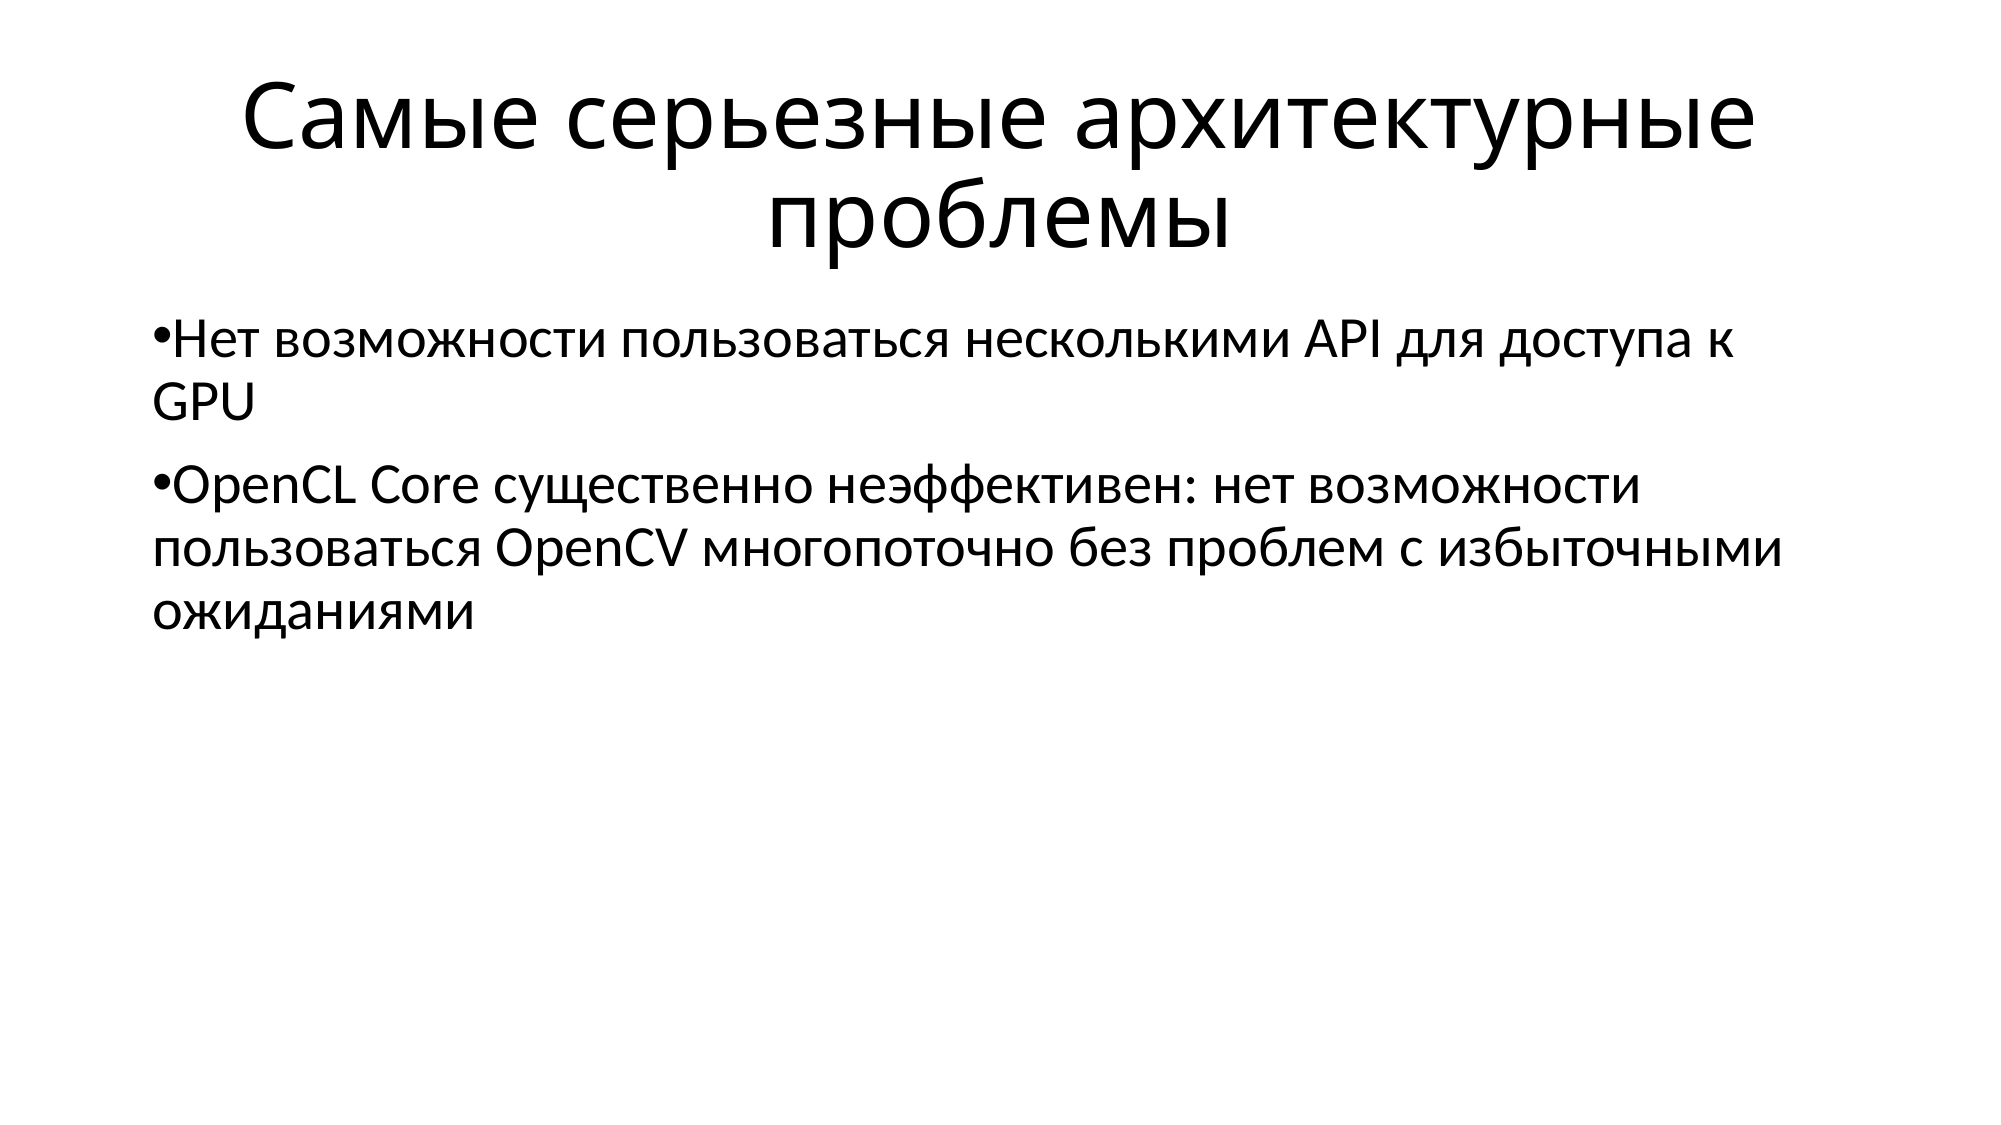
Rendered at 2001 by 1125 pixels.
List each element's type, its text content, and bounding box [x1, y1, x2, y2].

list Нет возможности пользоваться несколькими API для доступа к GPU OpenCL Core существенно неэффективен: нет возможности пользоваться OpenCV многопоточно без проблем с избыточными ожиданиями [137, 299, 1863, 1014]
title Самые серьезные архитектурные проблемы [137, 59, 1863, 278]
